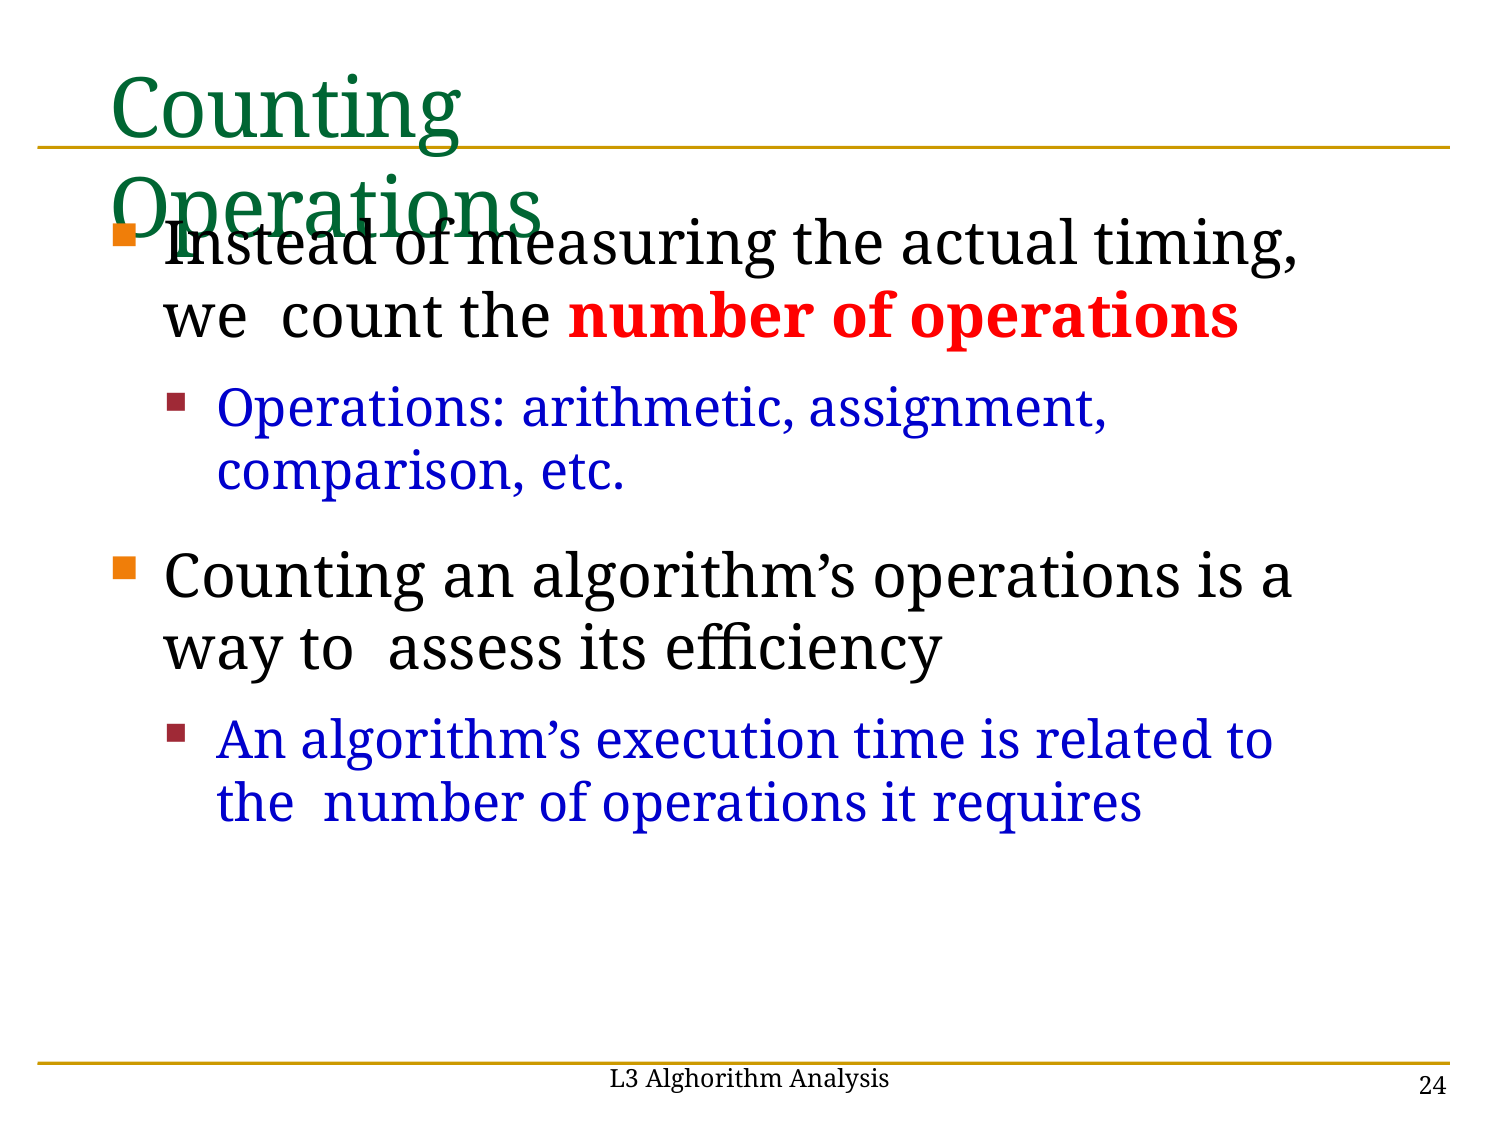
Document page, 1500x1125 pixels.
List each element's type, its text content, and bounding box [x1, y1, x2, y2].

title Counting Operations [107, 51, 809, 202]
text_box Instead of measuring the actual timing, we count the number of operations Operations: arithmetic, assignment, comparison, etc. Counting an algorithm’s operations is a way to assess its efficiency An algorithm’s execution time is related to the number of operations it requires [107, 202, 1447, 833]
footer L3 Alghorithm Analysis [512, 1025, 988, 1100]
slide_number <number> [1111, 1036, 1462, 1112]
